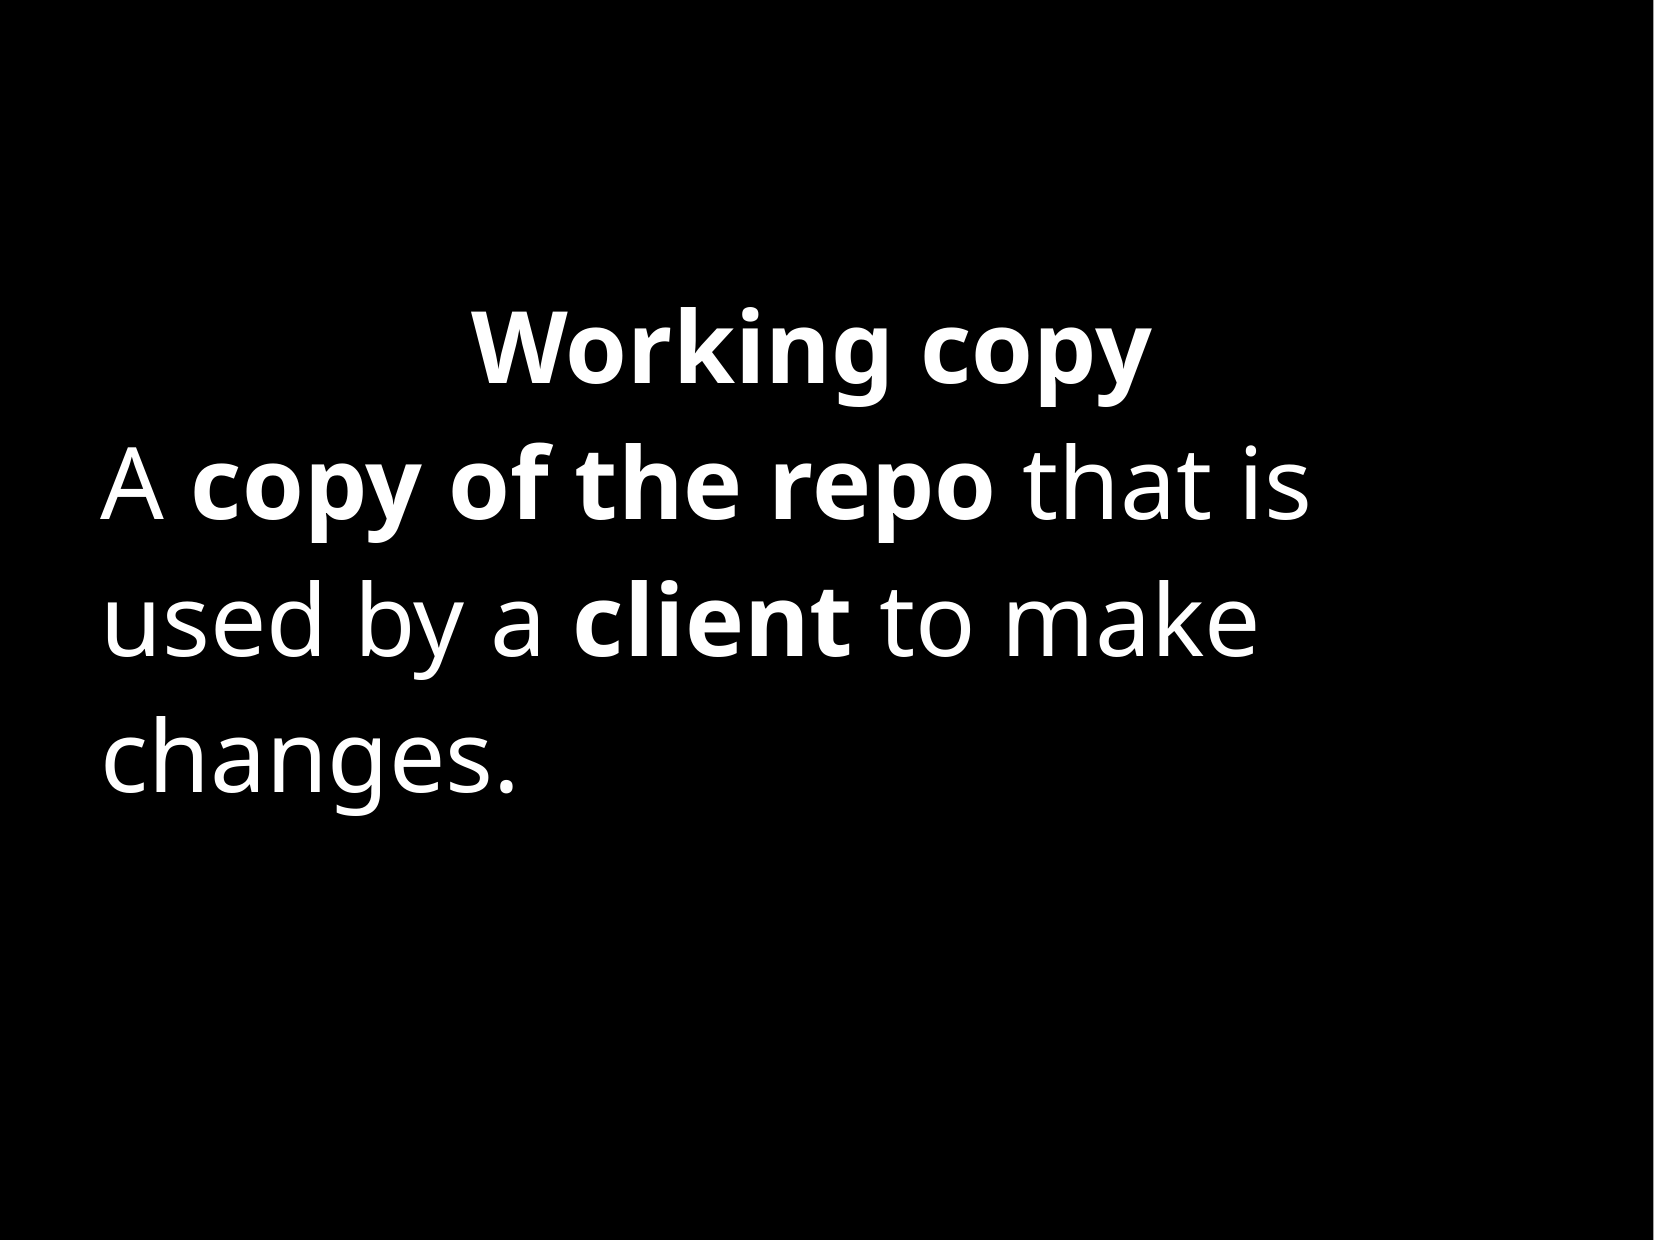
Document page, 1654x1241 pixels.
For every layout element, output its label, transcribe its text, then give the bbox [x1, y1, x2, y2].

subtitle Working copy A copy of the repo that is used by a client to make changes. [88, 88, 1536, 1010]
